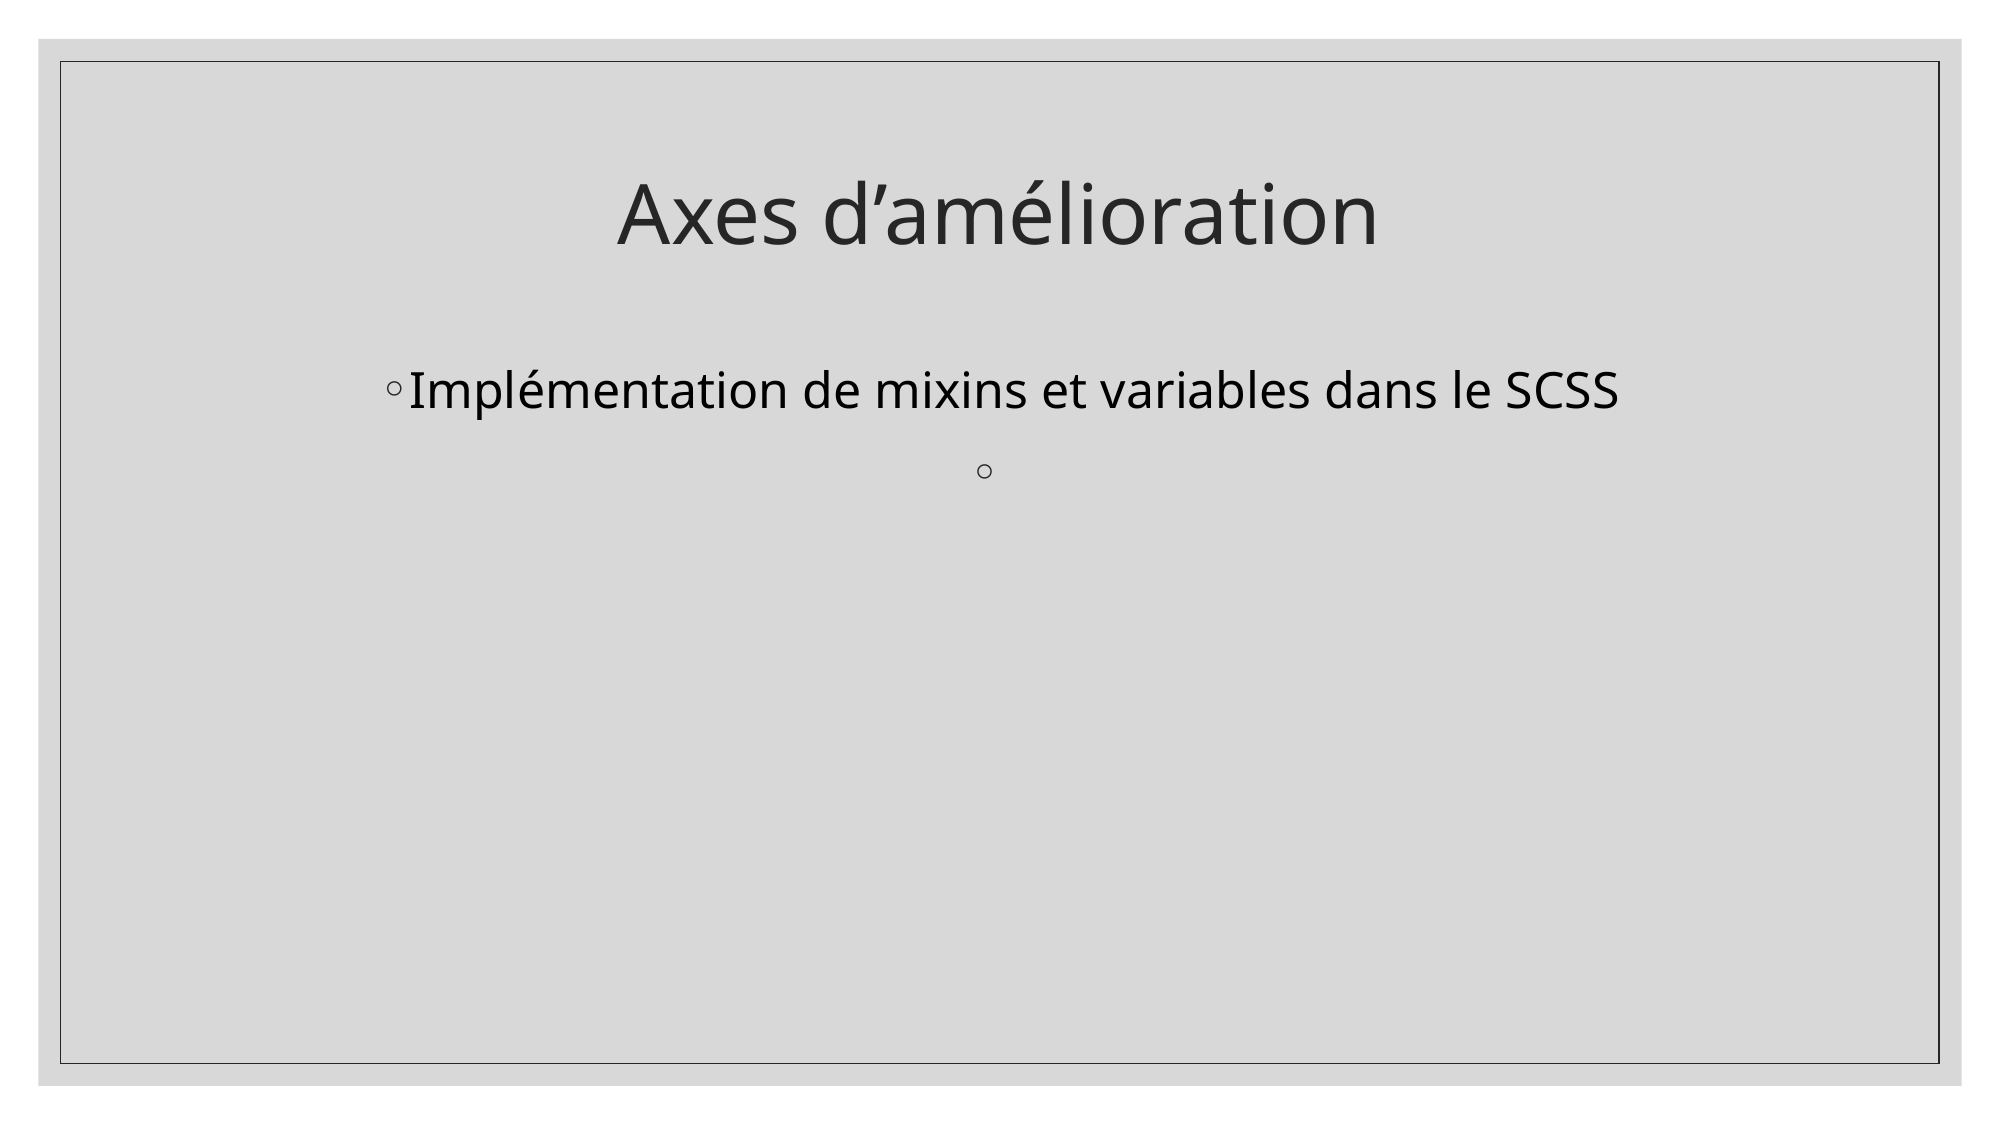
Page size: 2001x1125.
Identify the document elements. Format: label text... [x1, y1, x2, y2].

title Axes d’amélioration [174, 105, 1825, 331]
list Implémentation de mixins et variables dans le SCSS [174, 345, 1825, 977]
